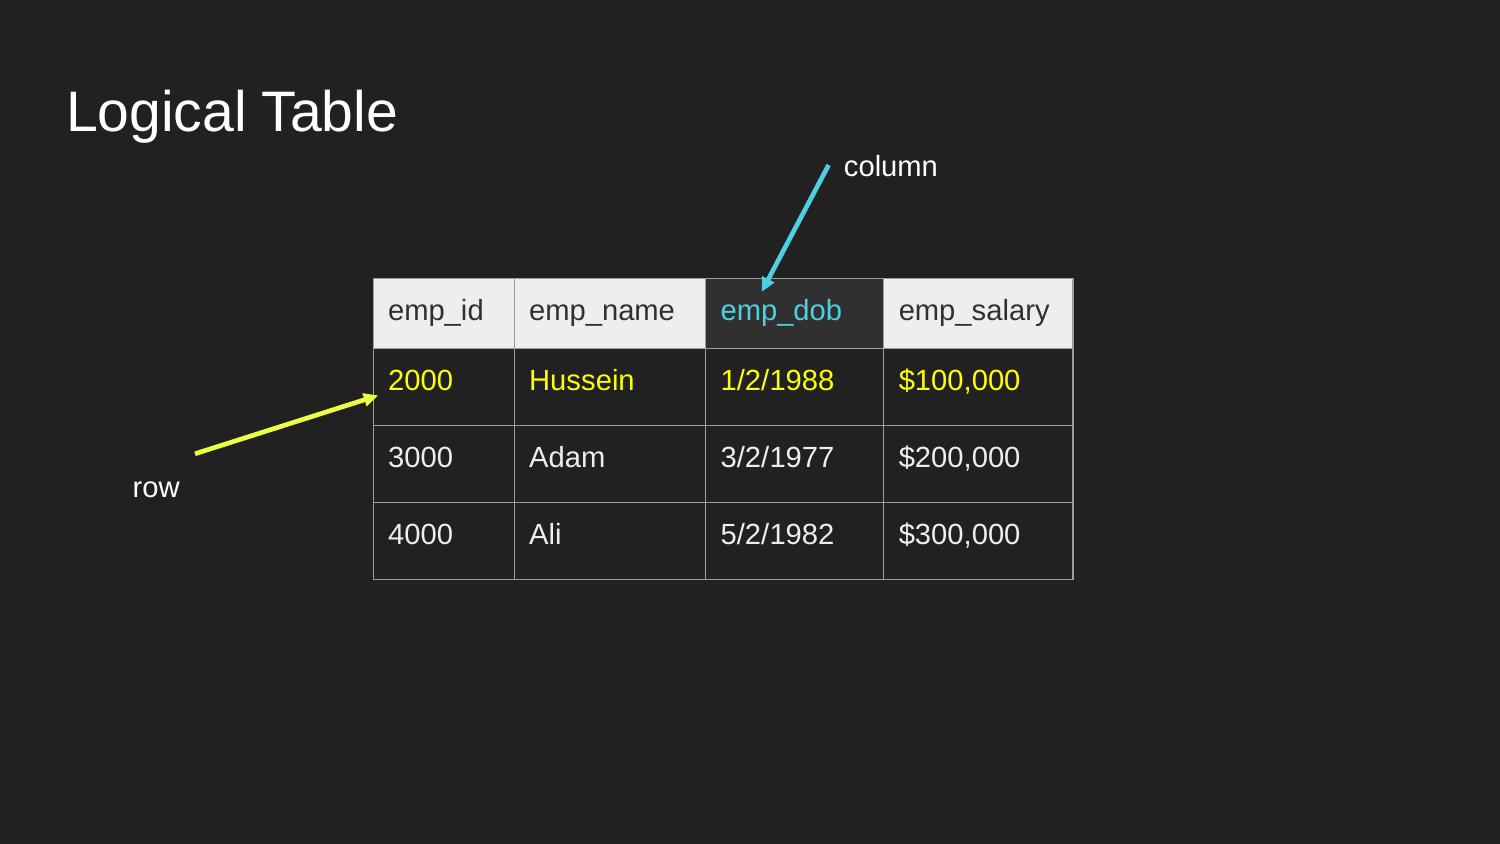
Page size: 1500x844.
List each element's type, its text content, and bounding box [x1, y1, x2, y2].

table_header emp_salary [884, 279, 1072, 348]
table_cell $100,000 [884, 349, 1072, 425]
table_cell 1/2/1988 [706, 349, 883, 425]
table_cell $300,000 [884, 503, 1072, 579]
table_cell 3000 [374, 426, 514, 502]
table_header emp_name [515, 279, 705, 348]
title Logical Table [51, 64, 1449, 159]
table_header emp_dob [706, 279, 883, 348]
list [51, 189, 1449, 750]
table_cell Adam [515, 426, 705, 502]
text_box row [117, 453, 273, 519]
table_cell 4000 [374, 503, 514, 579]
table_header emp_id [374, 279, 514, 348]
table_cell Ali [515, 503, 705, 579]
table_cell 5/2/1982 [706, 503, 883, 579]
table_cell 2000 [374, 349, 514, 425]
table_cell $200,000 [884, 426, 1072, 502]
text_box column [828, 132, 984, 198]
table_cell 3/2/1977 [706, 426, 883, 502]
table_cell Hussein [515, 349, 705, 425]
